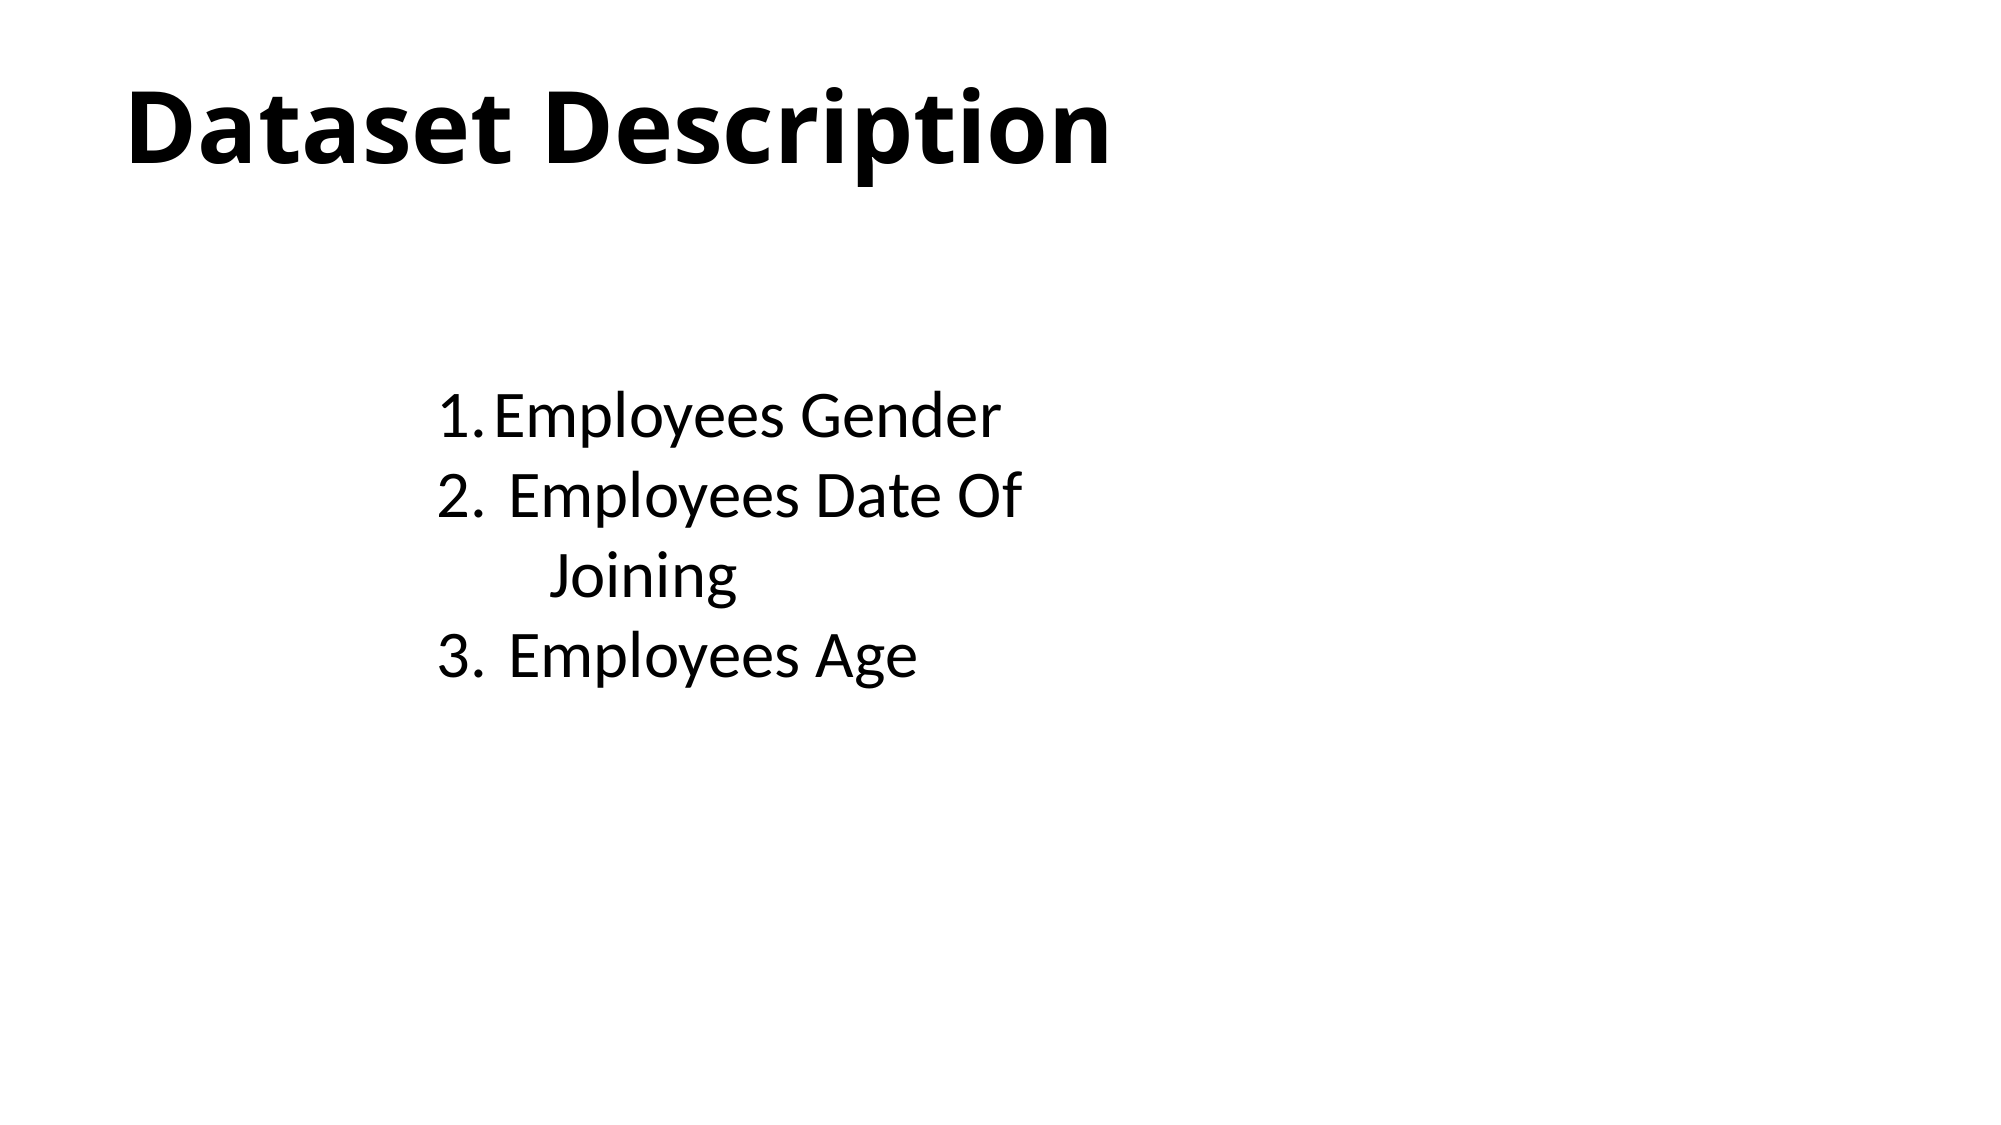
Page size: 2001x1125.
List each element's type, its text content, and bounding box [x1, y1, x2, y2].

title Dataset Description [123, 63, 1877, 188]
text_box Employees Gender Employees Date Of Joining Employees Age [421, 363, 1152, 702]
